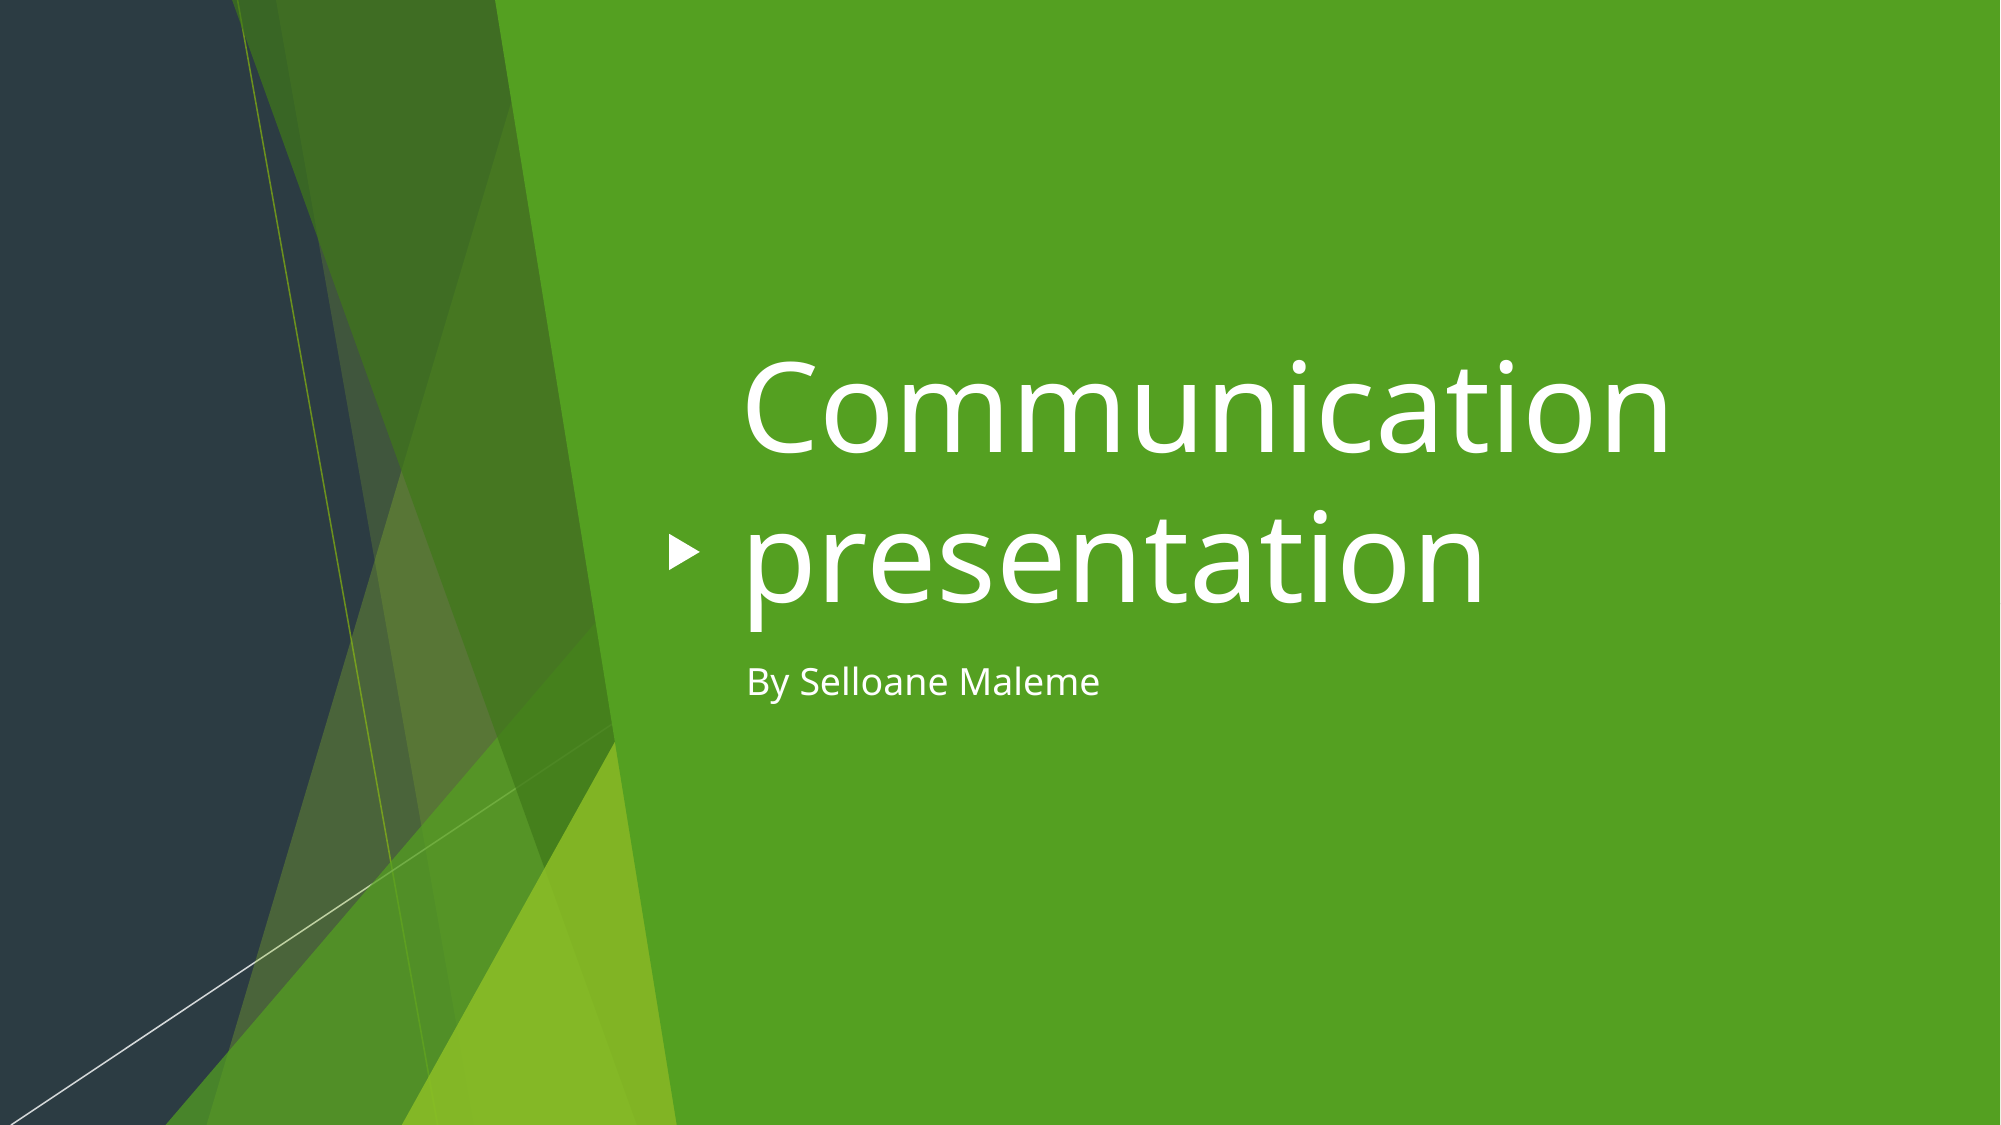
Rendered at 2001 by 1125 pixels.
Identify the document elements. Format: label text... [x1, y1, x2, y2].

text_box [0, 0, 2000, 1125]
title Communication presentation [724, 167, 1867, 635]
subtitle By Selloane Maleme [731, 649, 1749, 845]
